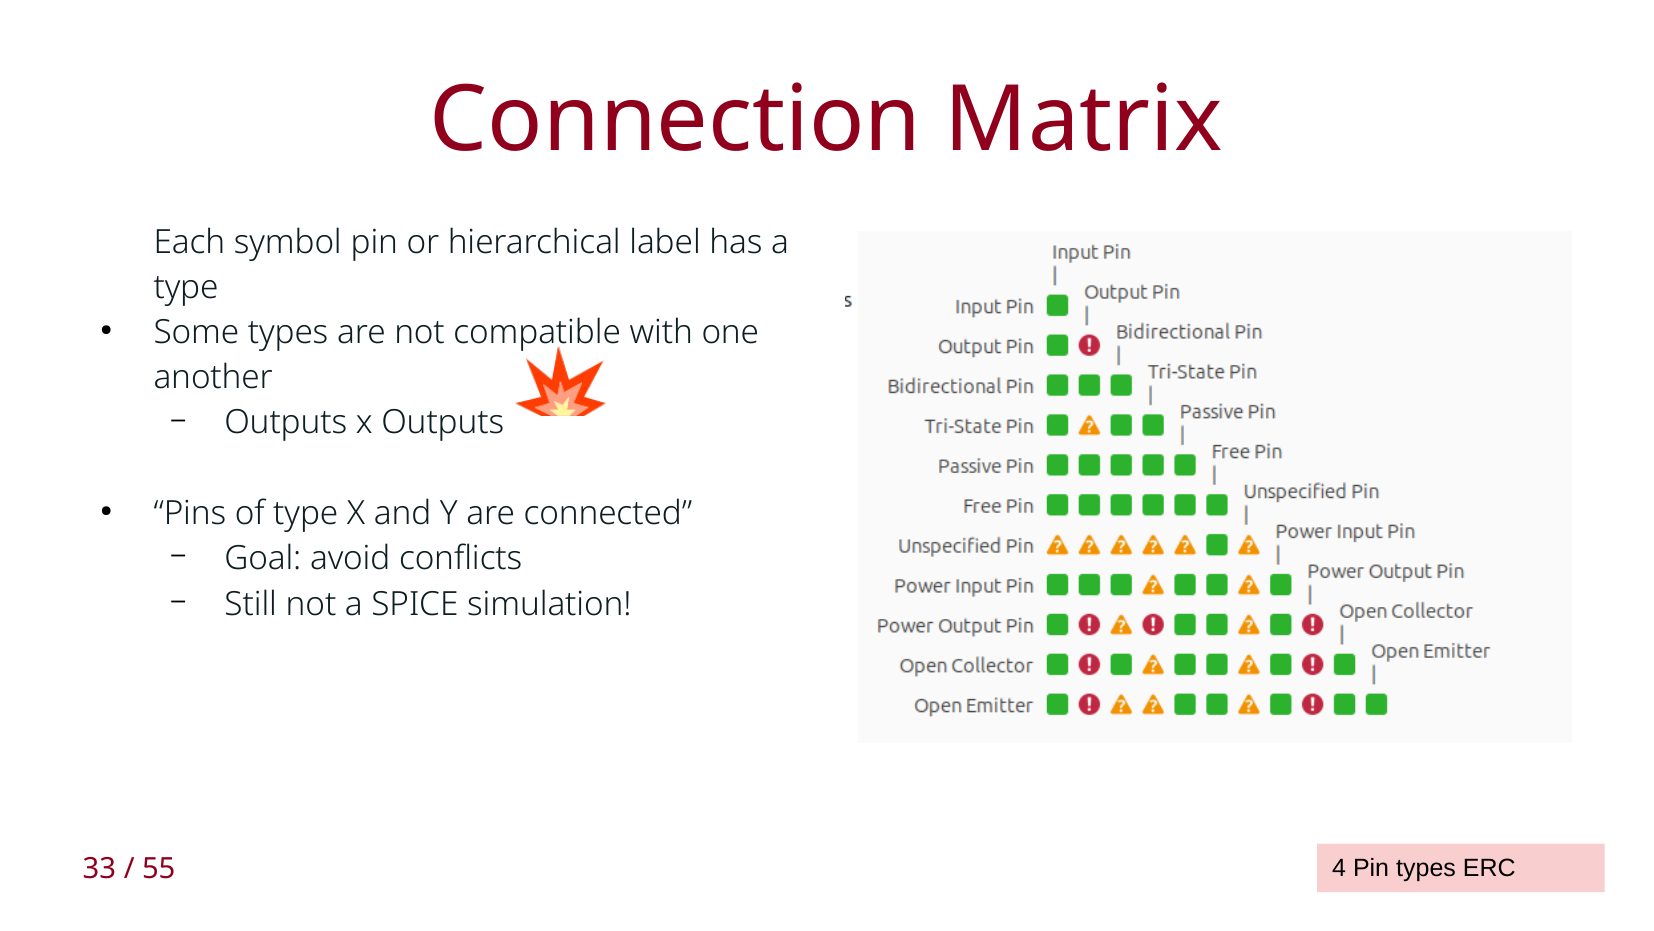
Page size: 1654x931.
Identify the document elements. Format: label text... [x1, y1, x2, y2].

title Connection Matrix [82, 37, 1571, 193]
text_box 4 Pin types ERC [1317, 843, 1605, 893]
picture [509, 331, 612, 433]
picture [845, 217, 1572, 757]
list Each symbol pin or hierarchical label has a type Some types are not compatible with one another Outputs x Outputs “Pins of type X and Y are connected” Goal: avoid conflicts Still not a SPICE simulation! [82, 217, 809, 758]
